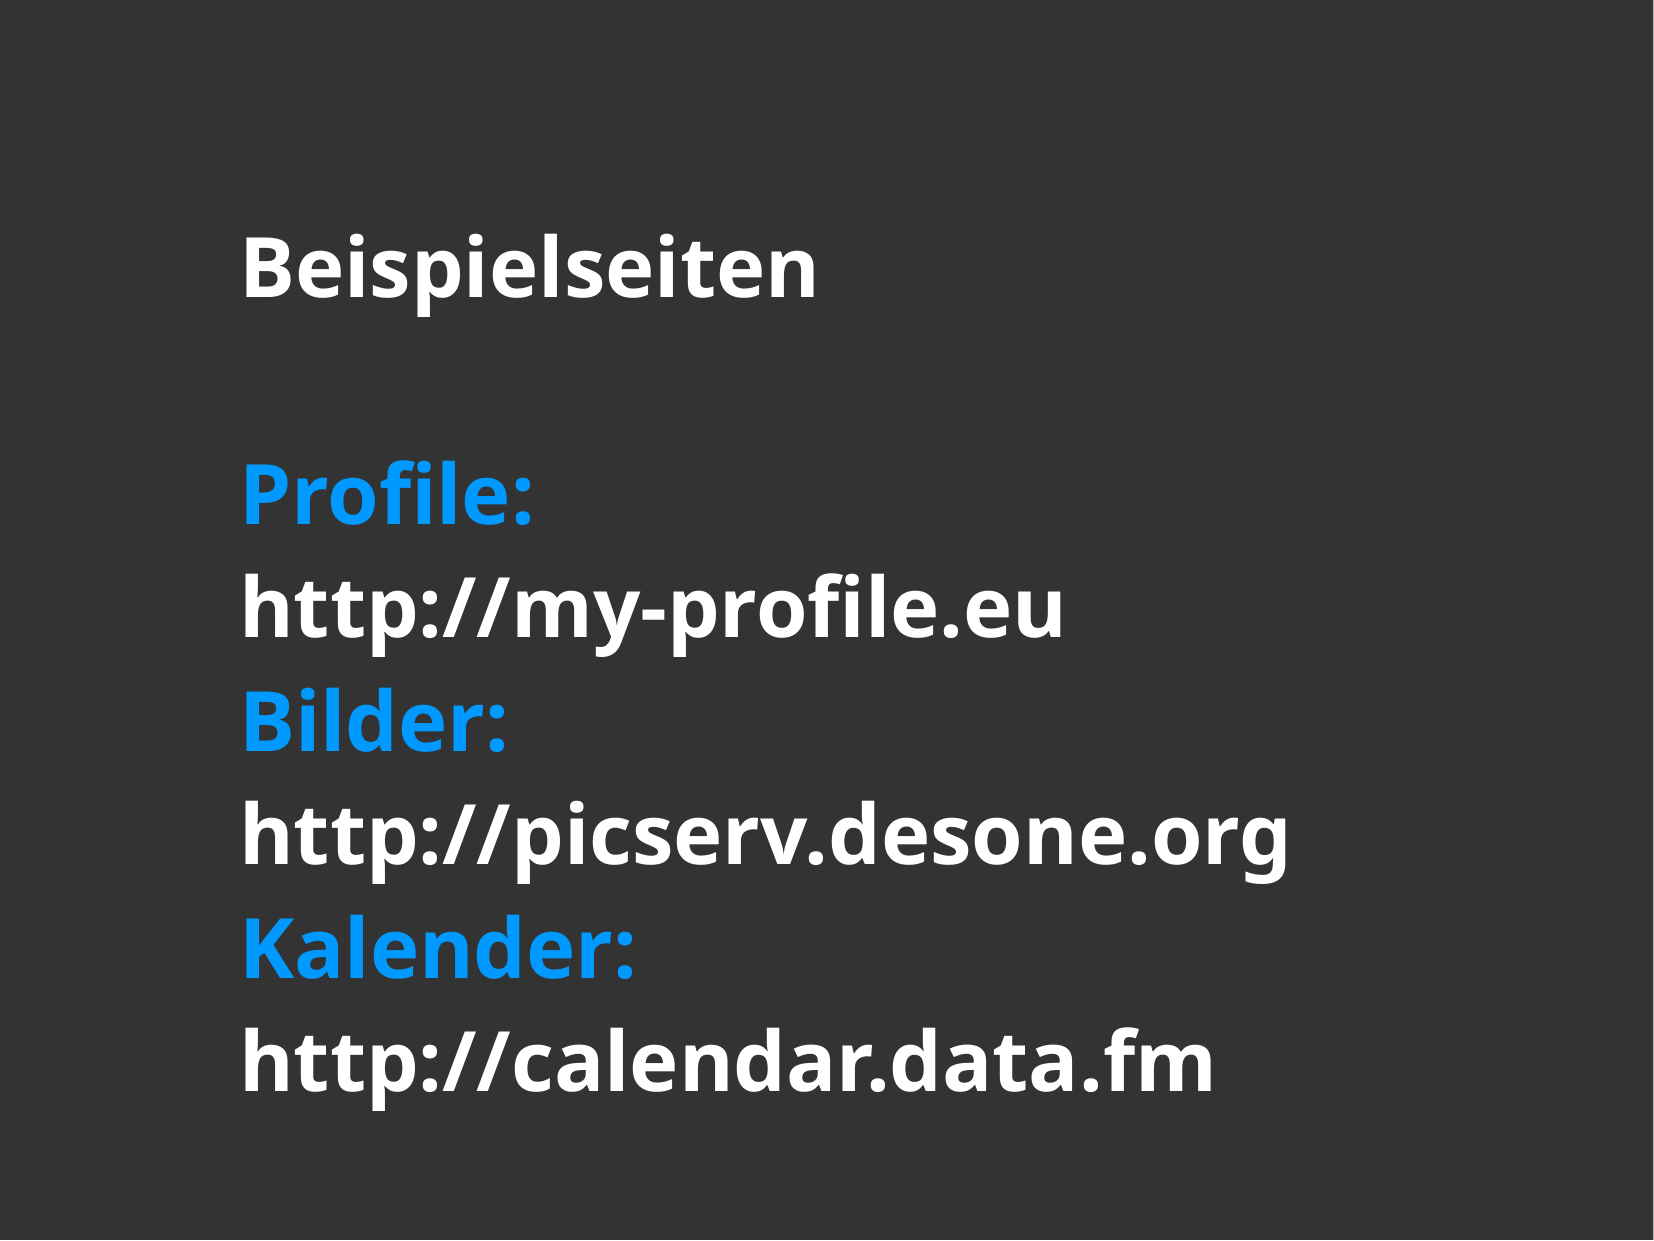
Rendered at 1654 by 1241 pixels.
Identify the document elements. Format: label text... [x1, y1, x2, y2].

text_box Beispielseiten Profile: http://my-profile.eu Bilder: http://picserv.desone.org Kalender: http://calendar.data.fm [224, 200, 1642, 1055]
